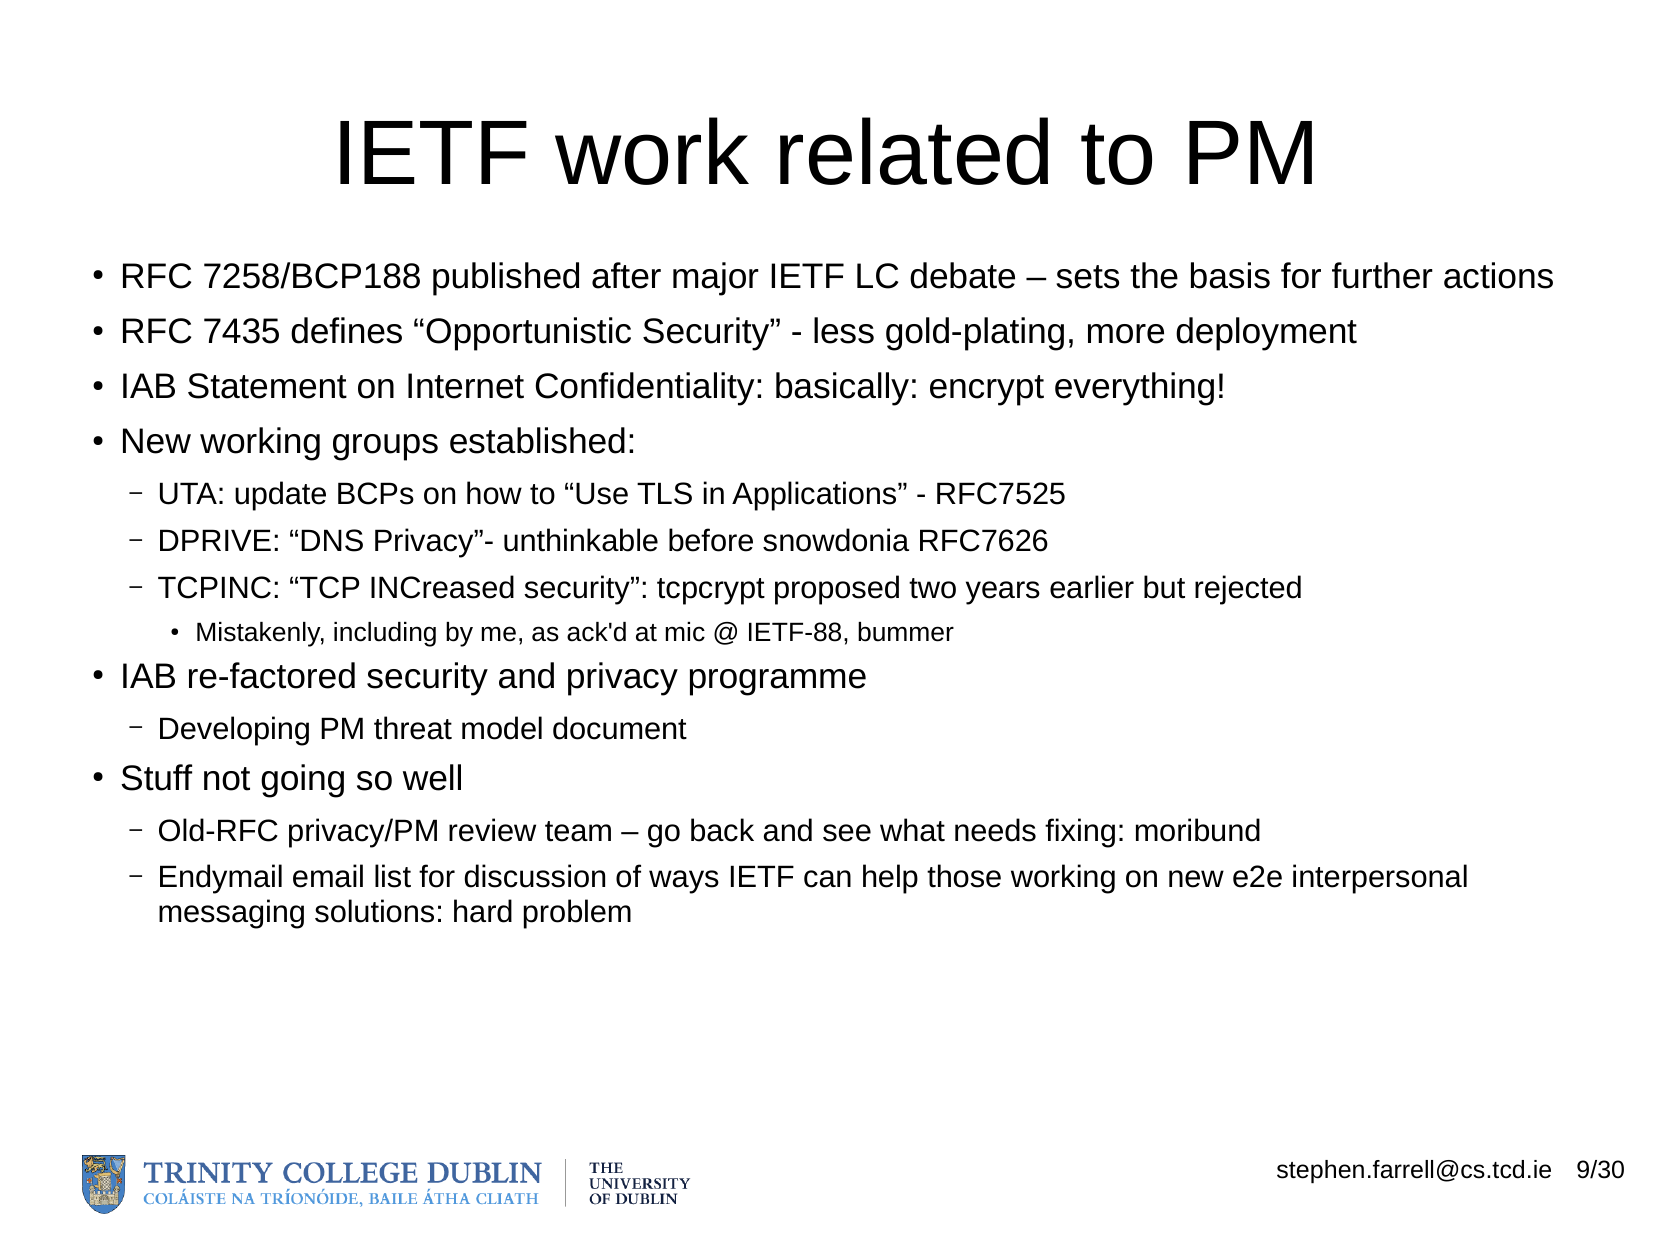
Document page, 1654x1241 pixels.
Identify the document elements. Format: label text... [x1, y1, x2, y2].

title IETF work related to PM [82, 49, 1571, 256]
list RFC 7258/BCP188 published after major IETF LC debate – sets the basis for further actions RFC 7435 defines “Opportunistic Security” - less gold-plating, more deployment IAB Statement on Internet Confidentiality: basically: encrypt everything! New working groups established: UTA: update BCPs on how to “Use TLS in Applications” - RFC7525 DPRIVE: “DNS Privacy”- unthinkable before snowdonia RFC7626 TCPINC: “TCP INCreased security”: tcpcrypt proposed two years earlier but rejected Mistakenly, including by me, as ack'd at mic @ IETF-88, bummer IAB re-factored security and privacy programme Developing PM threat model document Stuff not going so well Old-RFC privacy/PM review team – go back and see what needs fixing: moribund Endymail email list for discussion of ways IETF can help those working on new e2e interpersonal messaging solutions: hard problem [82, 256, 1571, 976]
picture [82, 1155, 694, 1214]
